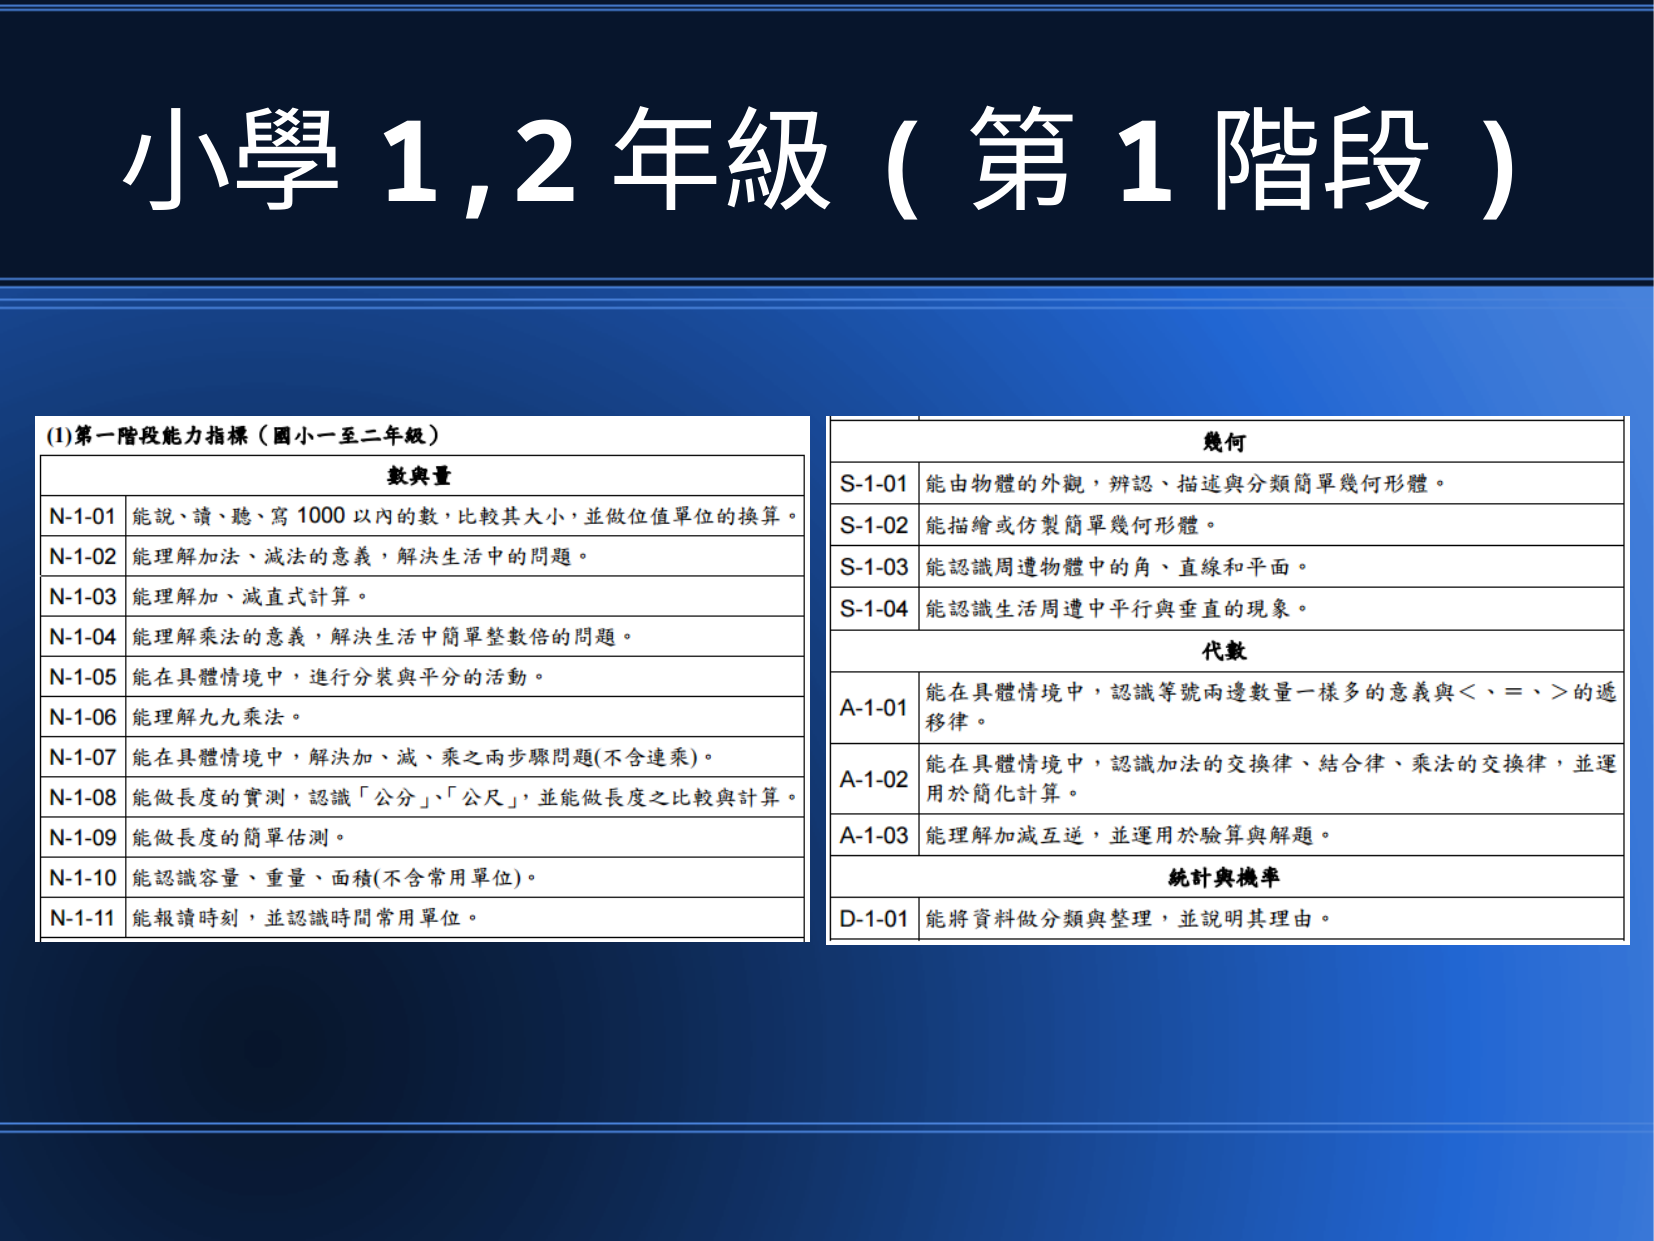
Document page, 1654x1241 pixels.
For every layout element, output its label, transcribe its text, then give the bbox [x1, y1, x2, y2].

title 小學1,2年級(第1階段) [82, 49, 1571, 257]
picture [0, 0, 1654, 1241]
